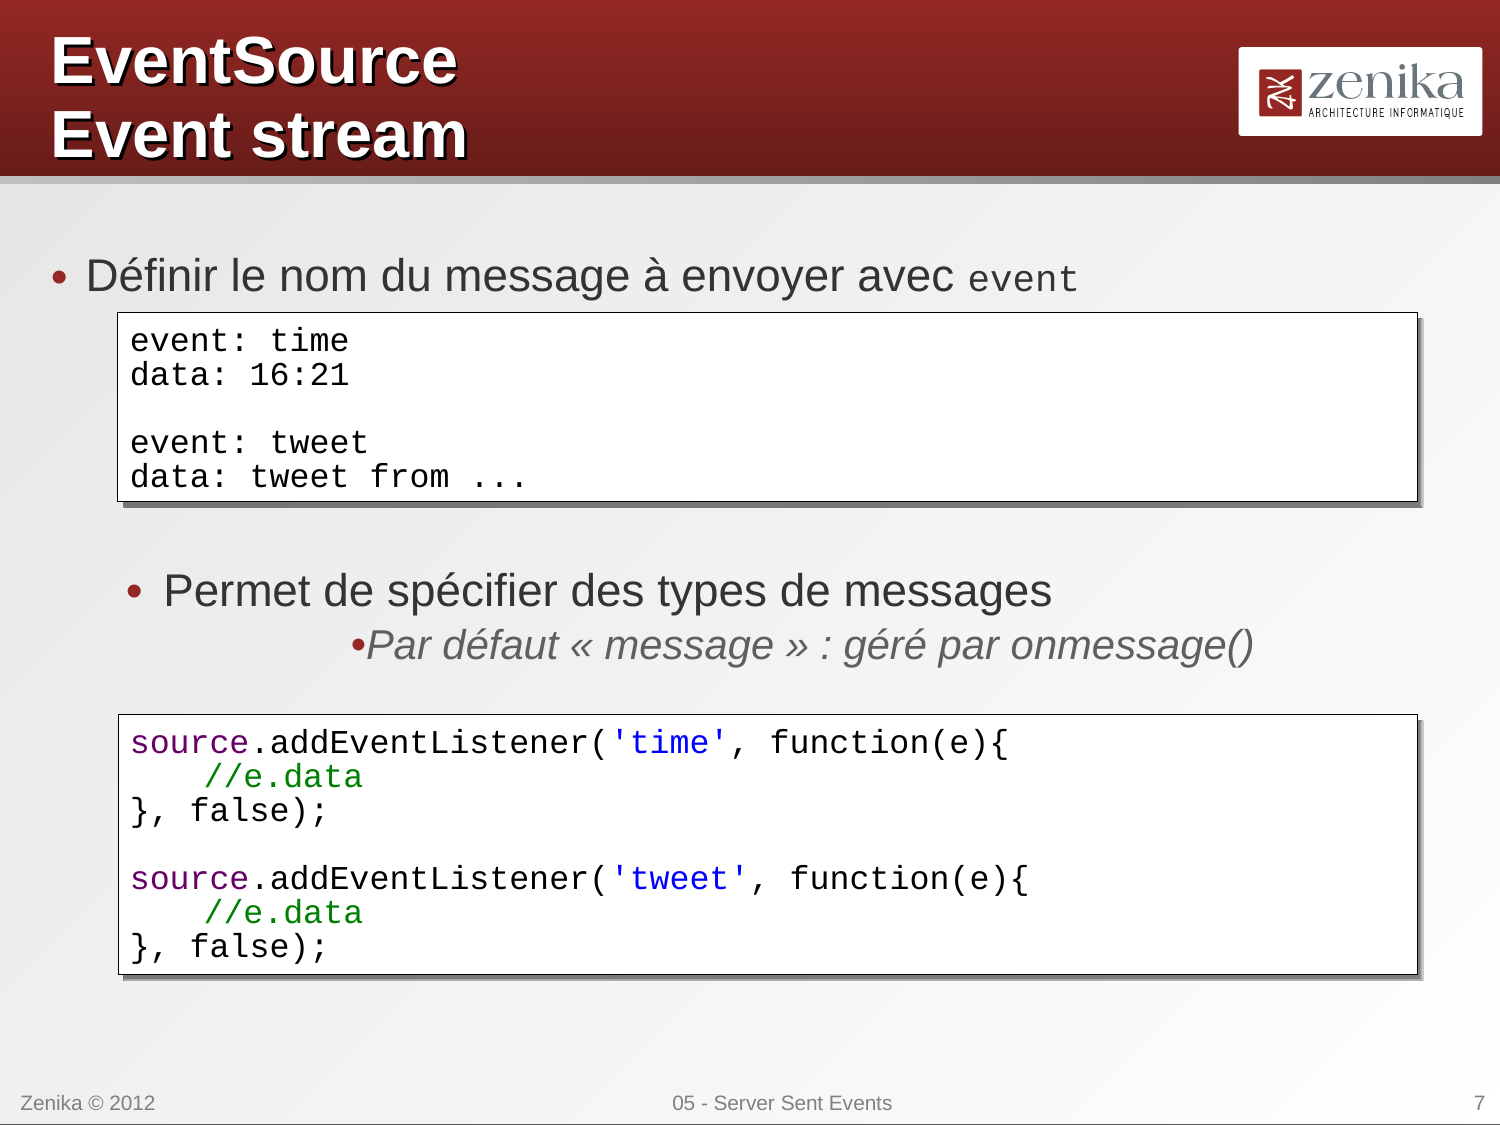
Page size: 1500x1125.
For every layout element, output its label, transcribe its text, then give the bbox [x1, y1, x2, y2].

text_box source.addEventListener('time', function(e){ //e.data }, false); source.addEventListener('tweet', function(e){ //e.data }, false); [118, 714, 1418, 975]
list Définir le nom du message à envoyer avec event Permet de spécifier des types de messages Par défaut « message » : géré par onmessage() [50, 249, 1435, 1079]
text_box event: time data: 16:21 event: tweet data: tweet from ... [117, 312, 1418, 502]
title EventSource Event stream [50, 15, 1206, 180]
picture [1257, 58, 1464, 125]
